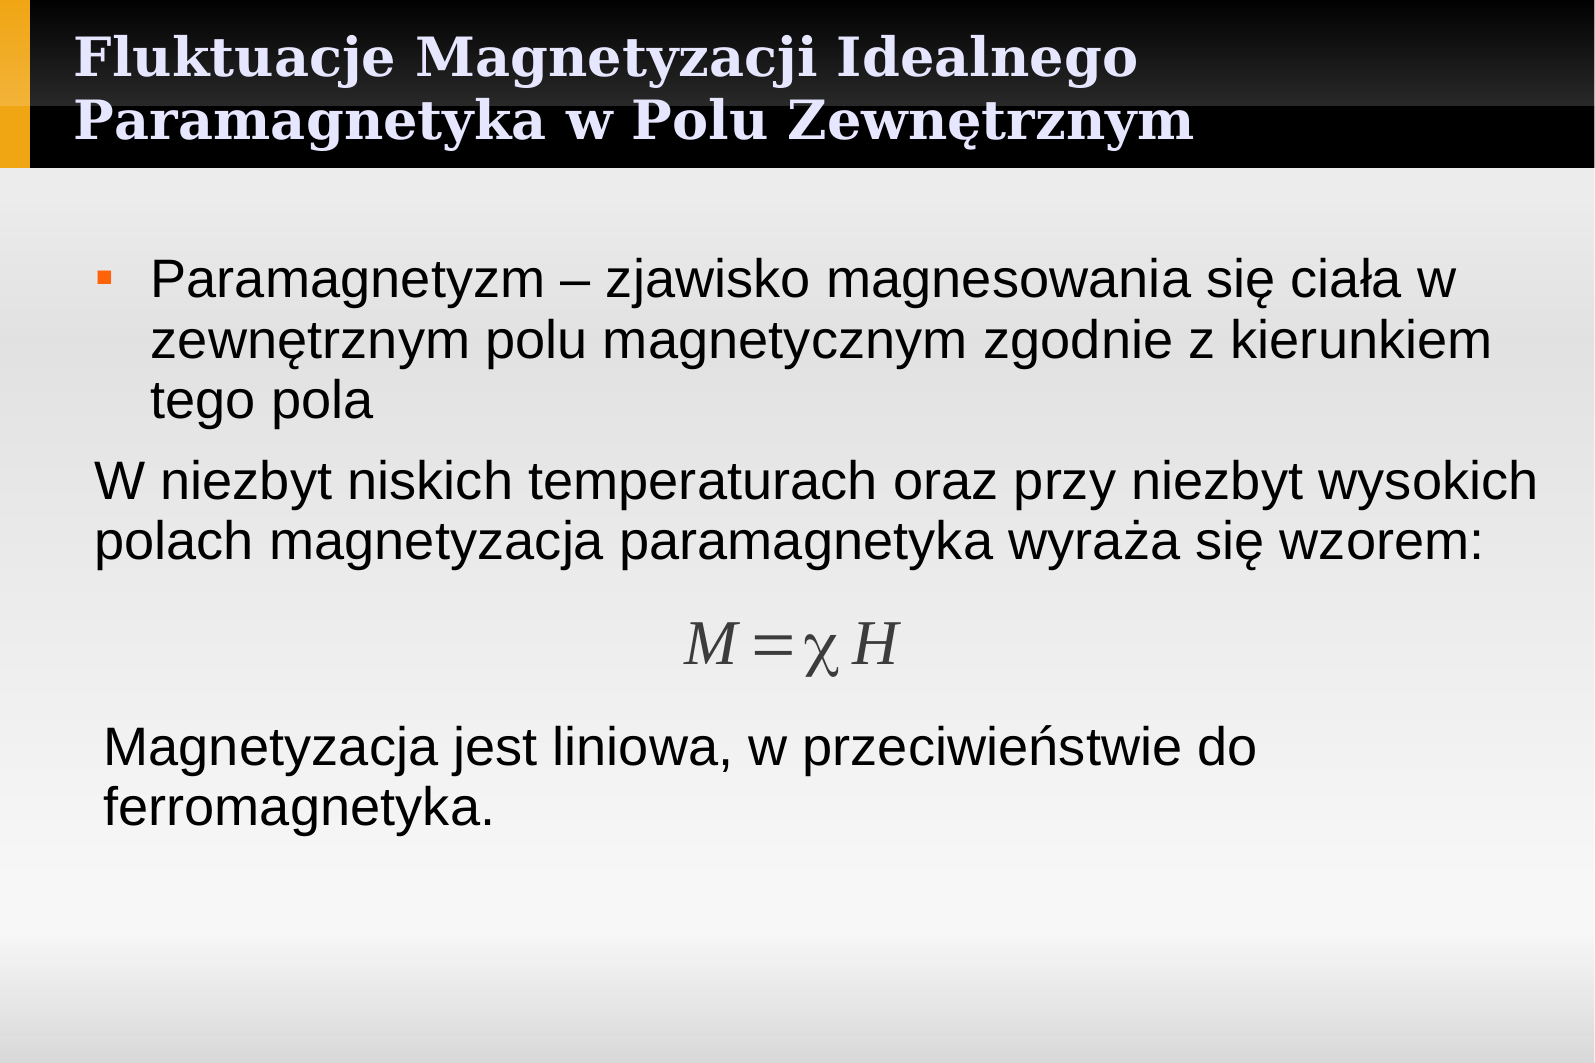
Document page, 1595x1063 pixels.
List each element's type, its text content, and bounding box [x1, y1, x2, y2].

text_box Magnetyzacja jest liniowa, w przeciwieństwie do ferromagnetyka. [88, 708, 1560, 857]
picture [0, 0, 1595, 1063]
title Fluktuacje Magnetyzacji Idealnego Paramagnetyka w Polu Zewnętrznym [74, 7, 1510, 171]
text_box W niezbyt niskich temperaturach oraz przy niezbyt wysokich polach magnetyzacja paramagnetyka wyraża się wzorem: [79, 442, 1565, 579]
list Paramagnetyzm – zjawisko magnesowania się ciała w zewnętrznym polu magnetycznym zgodnie z kierunkiem tego pola [79, 248, 1506, 442]
chart [664, 608, 916, 680]
